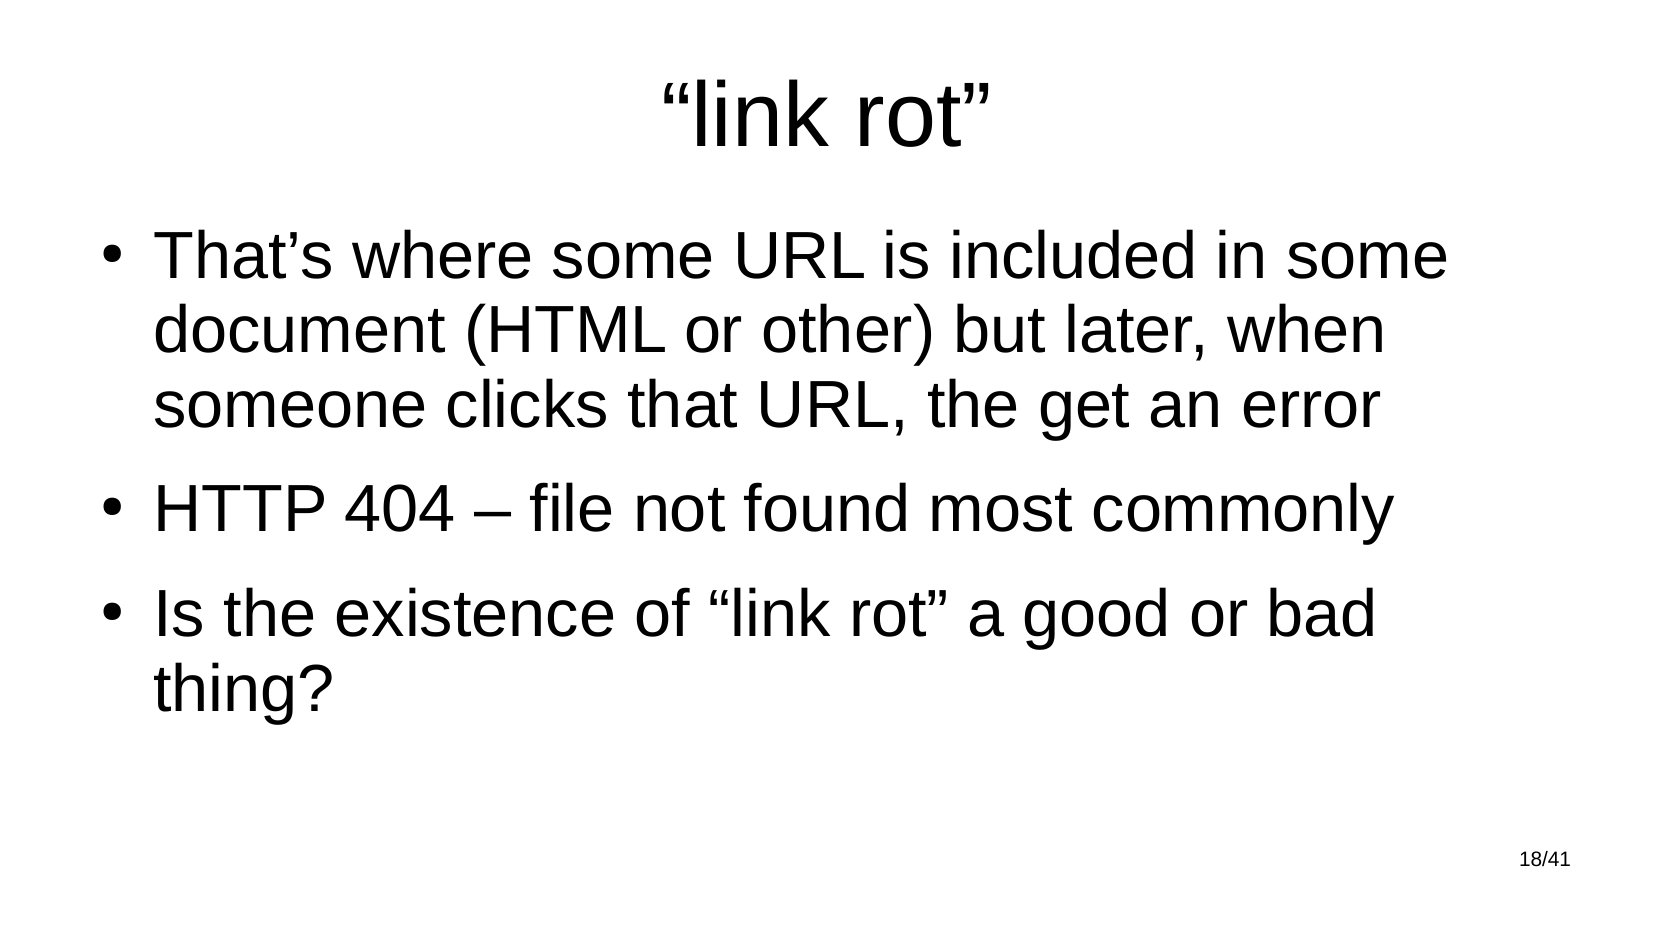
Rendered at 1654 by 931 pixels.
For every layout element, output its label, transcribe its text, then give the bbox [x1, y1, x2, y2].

list That’s where some URL is included in some document (HTML or other) but later, when someone clicks that URL, the get an error HTTP 404 – file not found most commonly Is the existence of “link rot” a good or bad thing? [82, 217, 1571, 758]
title “link rot” [82, 37, 1571, 193]
